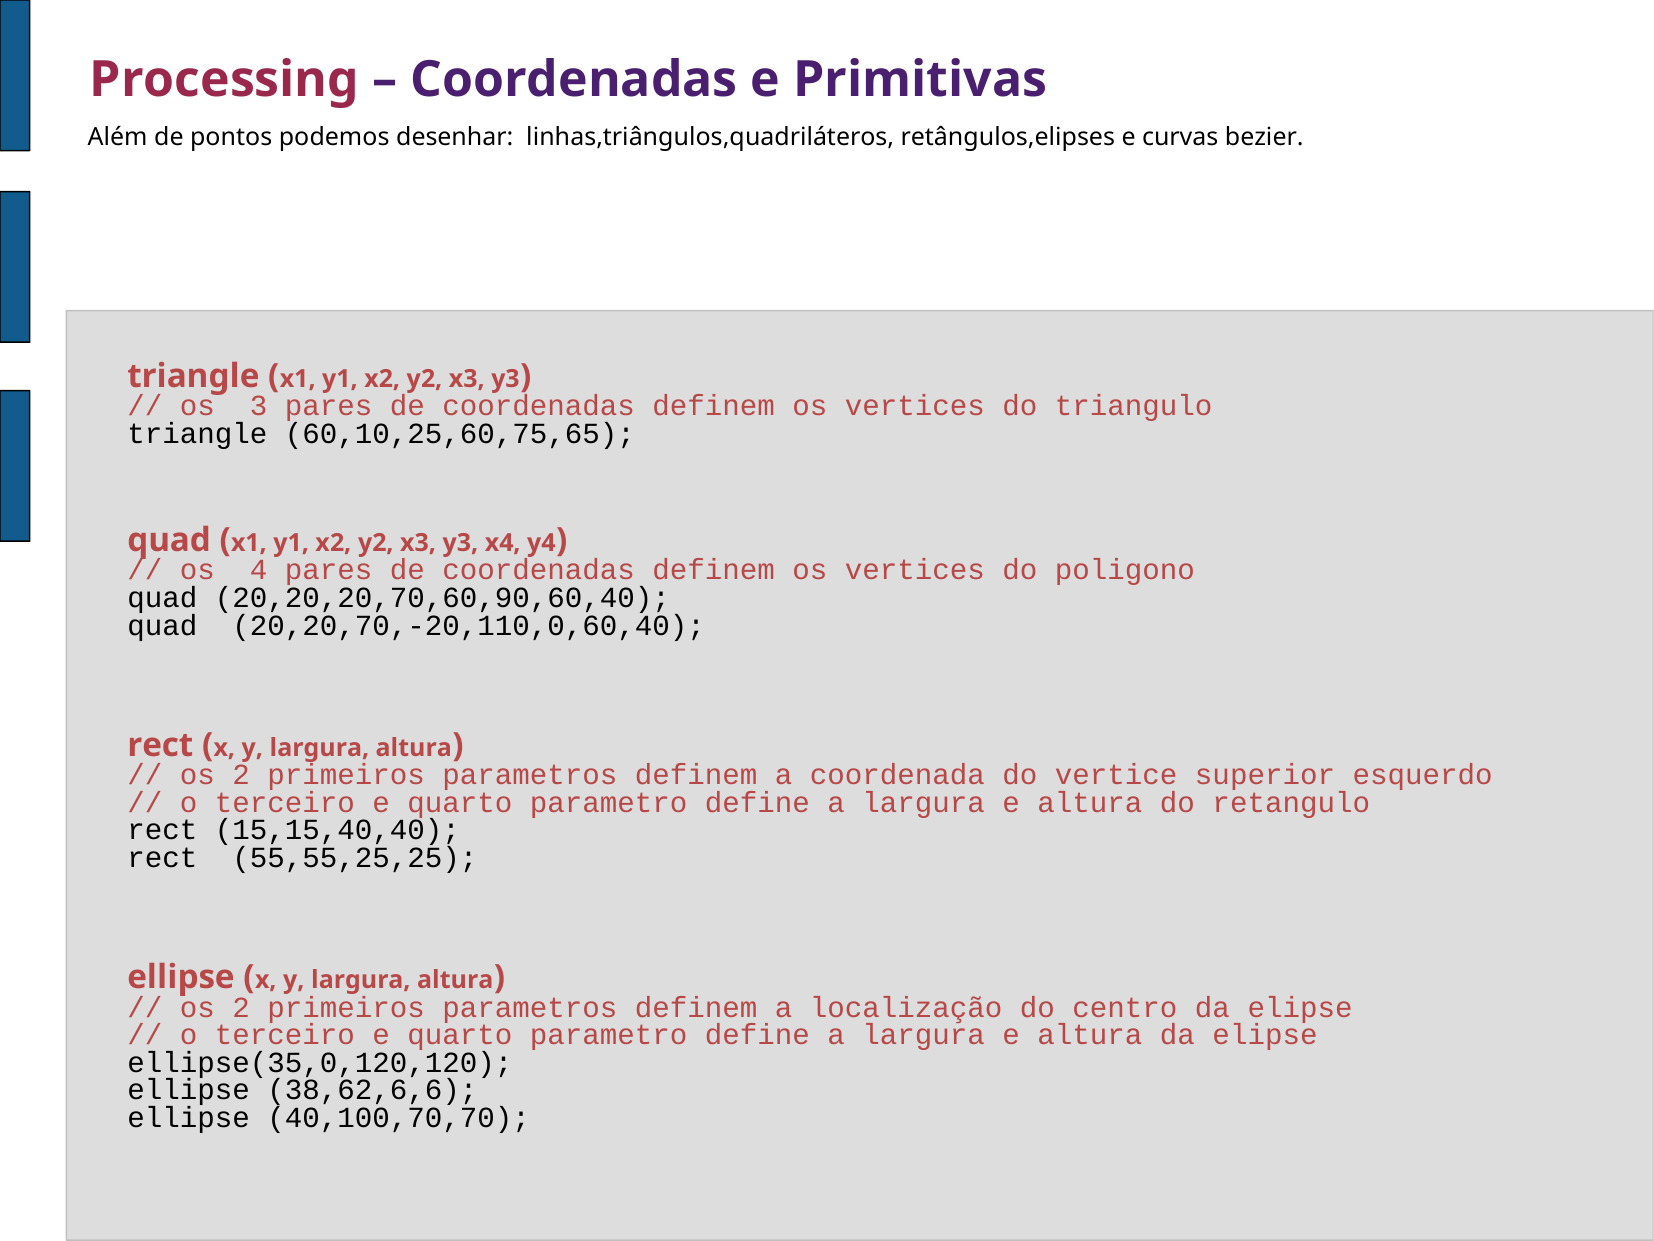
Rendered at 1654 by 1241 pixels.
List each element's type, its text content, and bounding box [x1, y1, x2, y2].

text_box Além de pontos podemos desenhar: linhas,triângulos,quadriláteros, retângulos,elipses e curvas bezier. [72, 112, 1392, 158]
text_box Processing – Coordenadas e Primitivas [74, 37, 1388, 112]
text_box triangle (x1, y1, x2, y2, x3, y3) // os 3 pares de coordenadas definem os vertices do triangulo triangle (60,10,25,60,75,65); quad (x1, y1, x2, y2, x3, y3, x4, y4) // os 4 pares de coordenadas definem os vertices do poligono quad (20,20,20,70,60,90,60,40); quad (20,20,70,-20,110,0,60,40); rect (x, y, largura, altura) // os 2 primeiros parametros definem a coordenada do vertice superior esquerdo // o terceiro e quarto parametro define a largura e altura do retangulo rect (15,15,40,40); rect (55,55,25,25); ellipse (x, y, largura, altura) // os 2 primeiros parametros definem a localização do centro da elipse // o terceiro e quarto parametro define a largura e altura da elipse ellipse(35,0,120,120); ellipse (38,62,6,6); ellipse (40,100,70,70); [112, 345, 1508, 1241]
